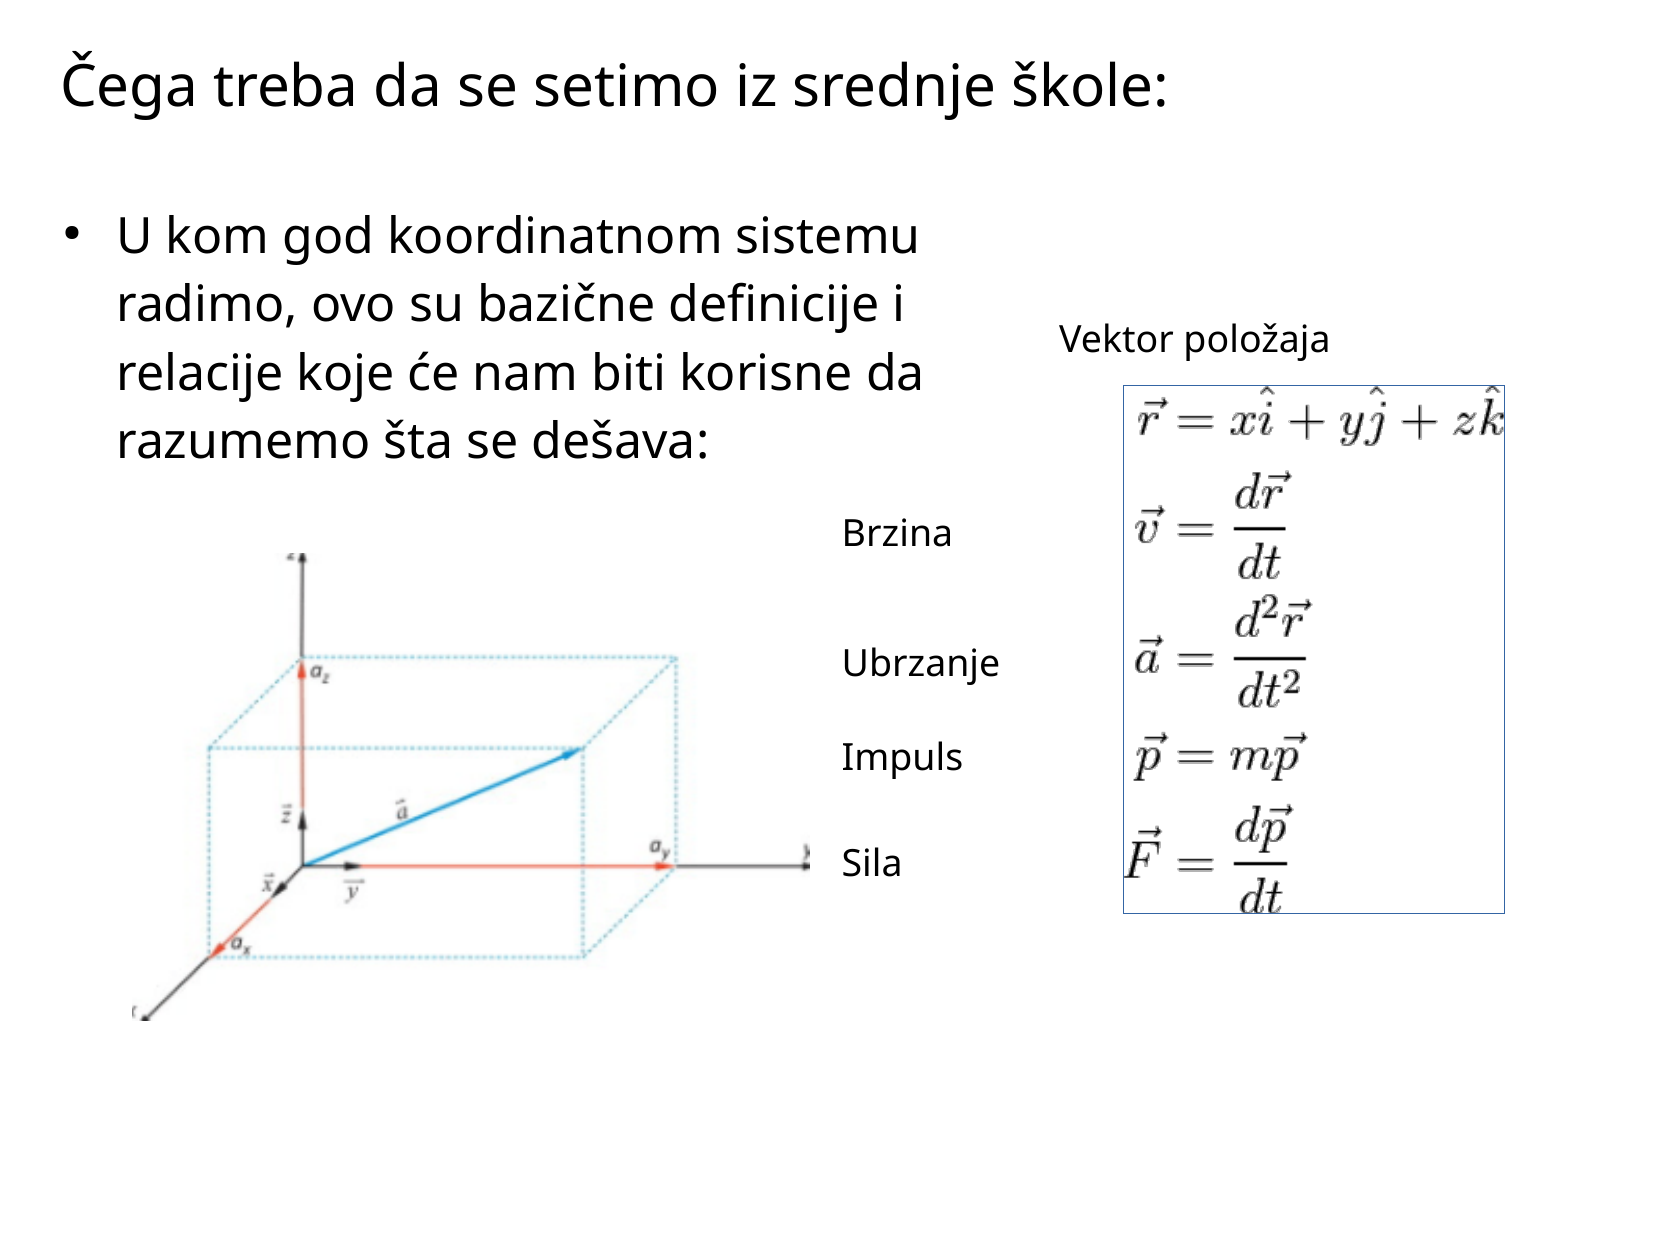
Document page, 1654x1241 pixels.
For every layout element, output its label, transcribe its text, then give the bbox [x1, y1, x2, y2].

text_box Vektor položaja [1044, 304, 1359, 369]
title Čega treba da se setimo iz srednje škole: [59, 17, 1648, 150]
text_box Sila [826, 829, 1141, 894]
picture [1123, 385, 1505, 914]
text_box Ubrzanje [826, 628, 1141, 693]
text_box Impuls [826, 723, 1141, 788]
picture [132, 553, 810, 1021]
list U kom god koordinatnom sistemu radimo, ovo su bazične definicije i relacije koje će nam biti korisne da razumemo šta se dešava: [45, 199, 1635, 1173]
text_box Brzina [826, 498, 1141, 563]
